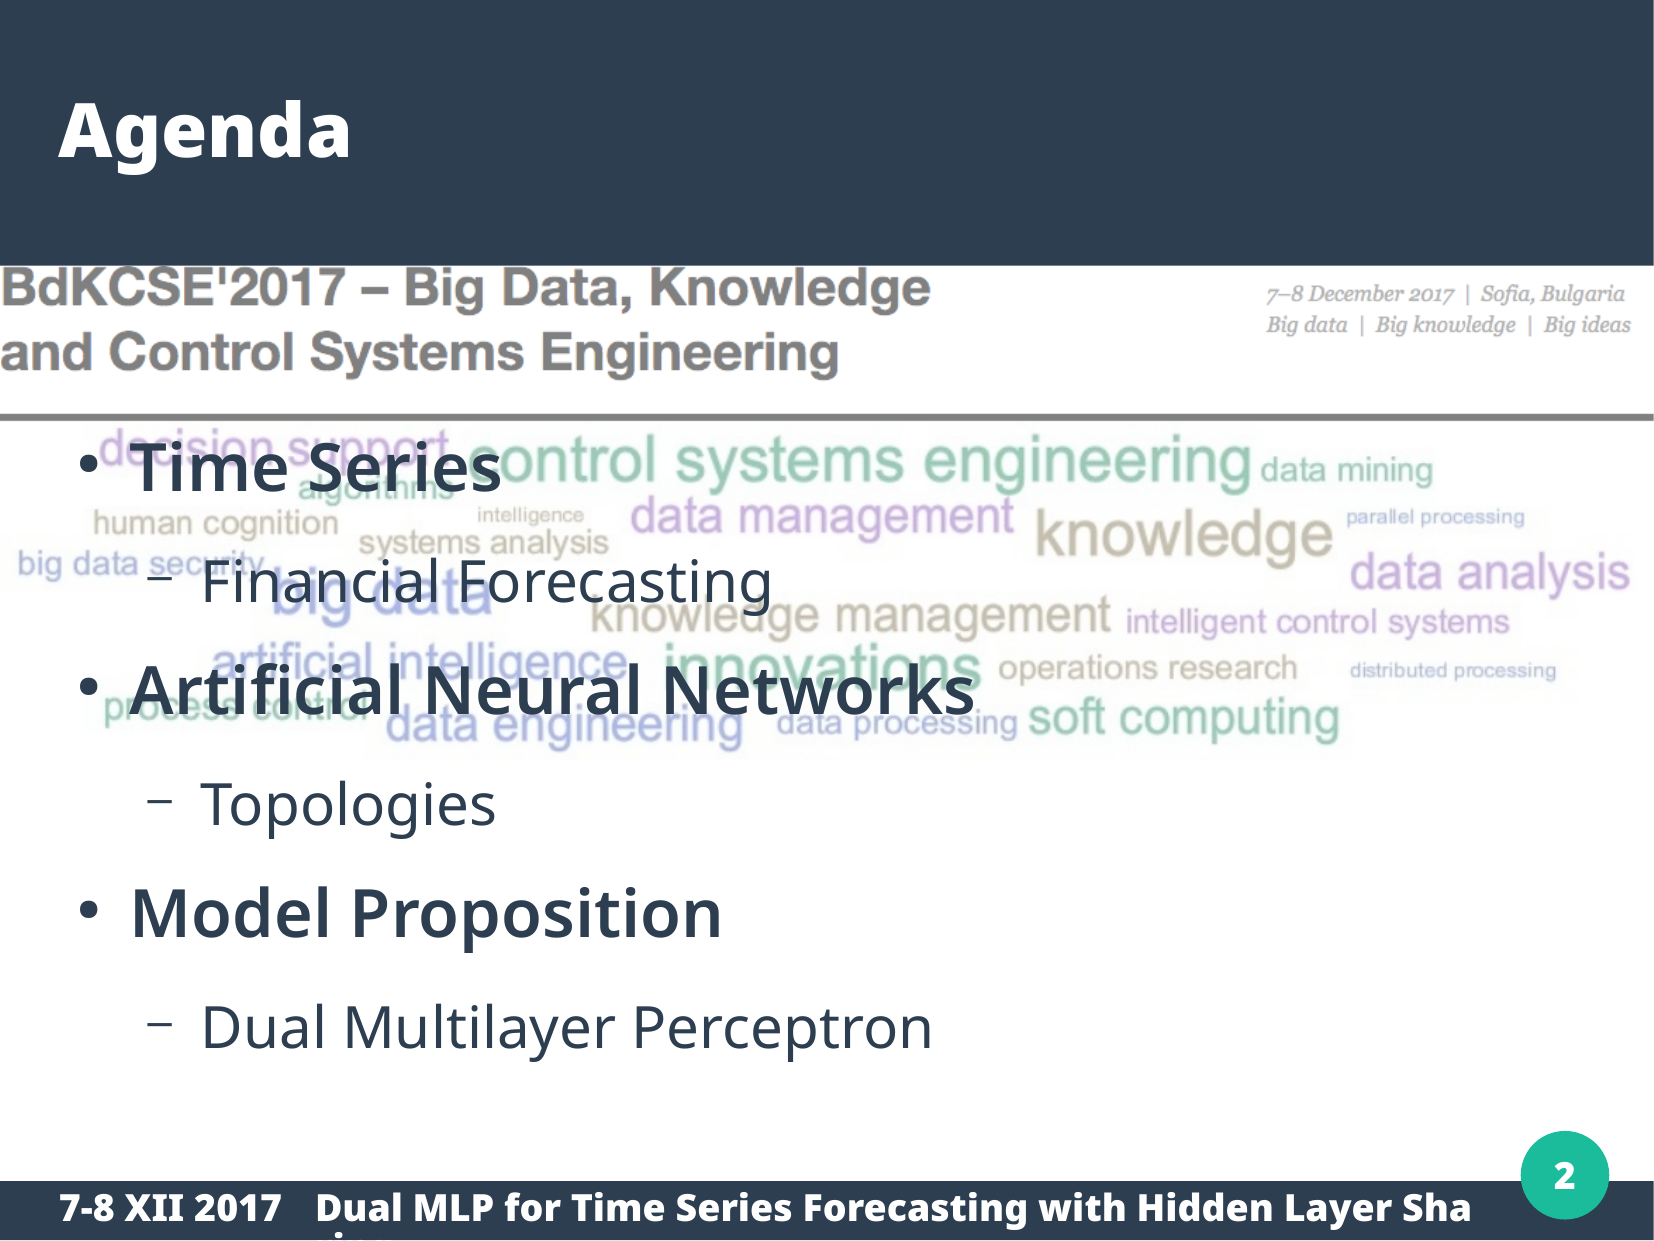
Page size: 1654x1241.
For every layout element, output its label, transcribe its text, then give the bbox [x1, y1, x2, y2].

title Agenda [59, 49, 1595, 207]
list Time Series Financial Forecasting Artificial Neural Networks Topologies Model Proposition Dual Multilayer Perceptron [59, 420, 1595, 1152]
picture [0, 266, 1654, 761]
